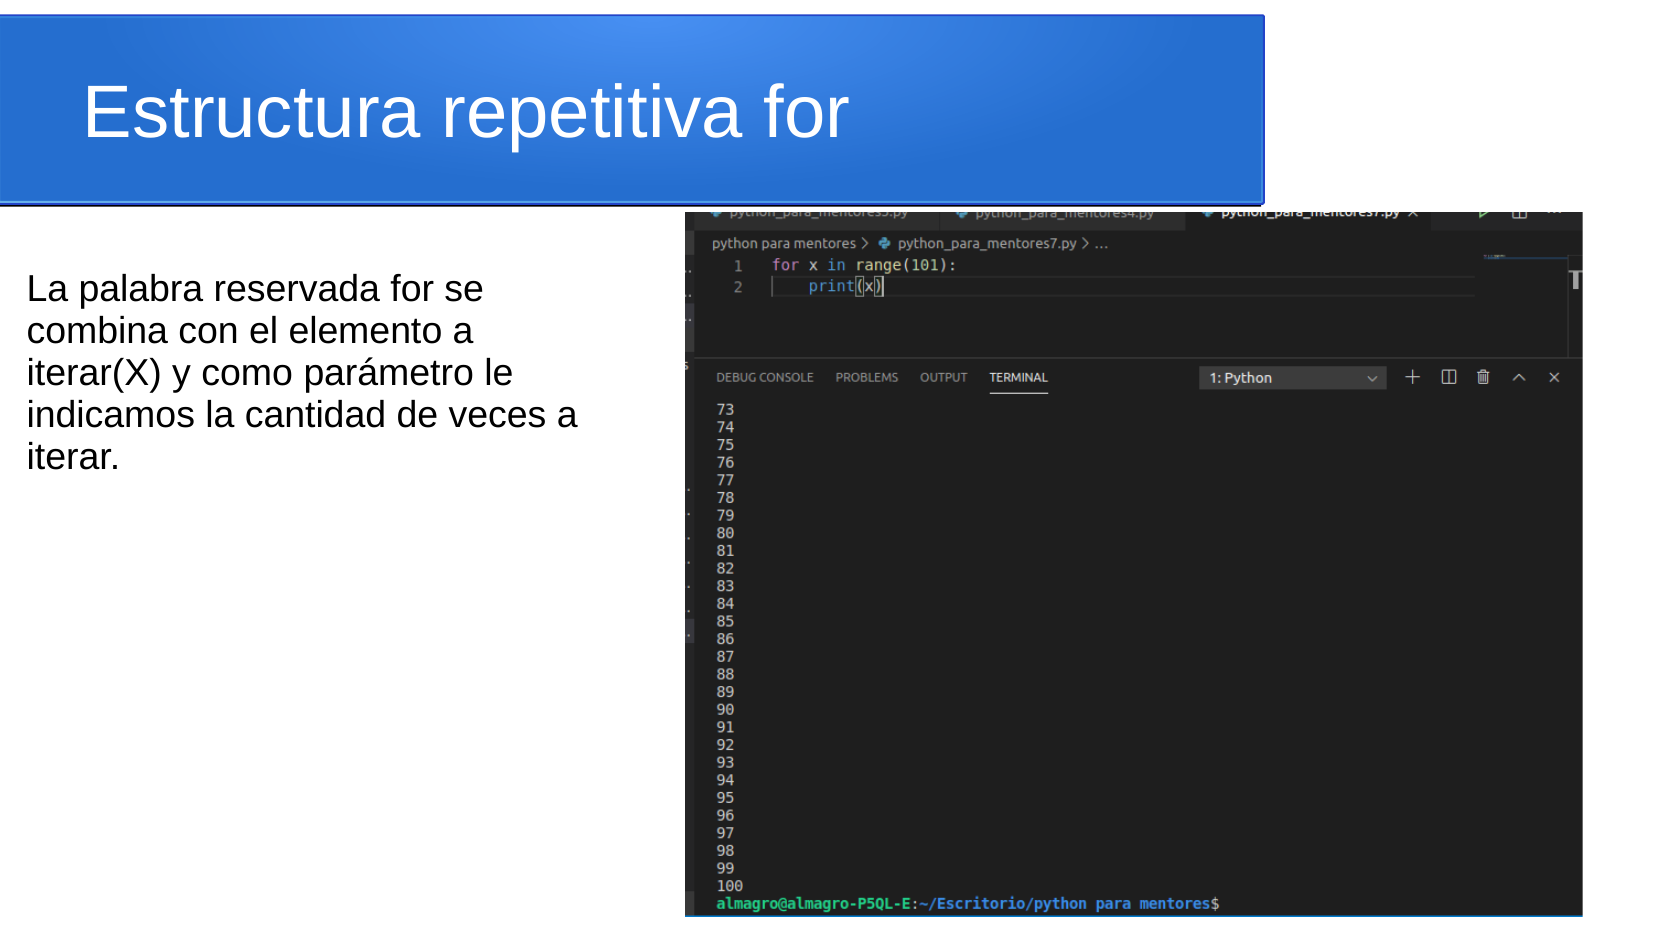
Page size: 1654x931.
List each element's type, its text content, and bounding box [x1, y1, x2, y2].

title Estructura repetitiva for [82, 35, 1235, 189]
picture [685, 212, 1583, 917]
text_box La palabra reservada for se combina con el elemento a iterar(X) y como parámetro le indicamos la cantidad de veces a iterar. [11, 259, 615, 485]
